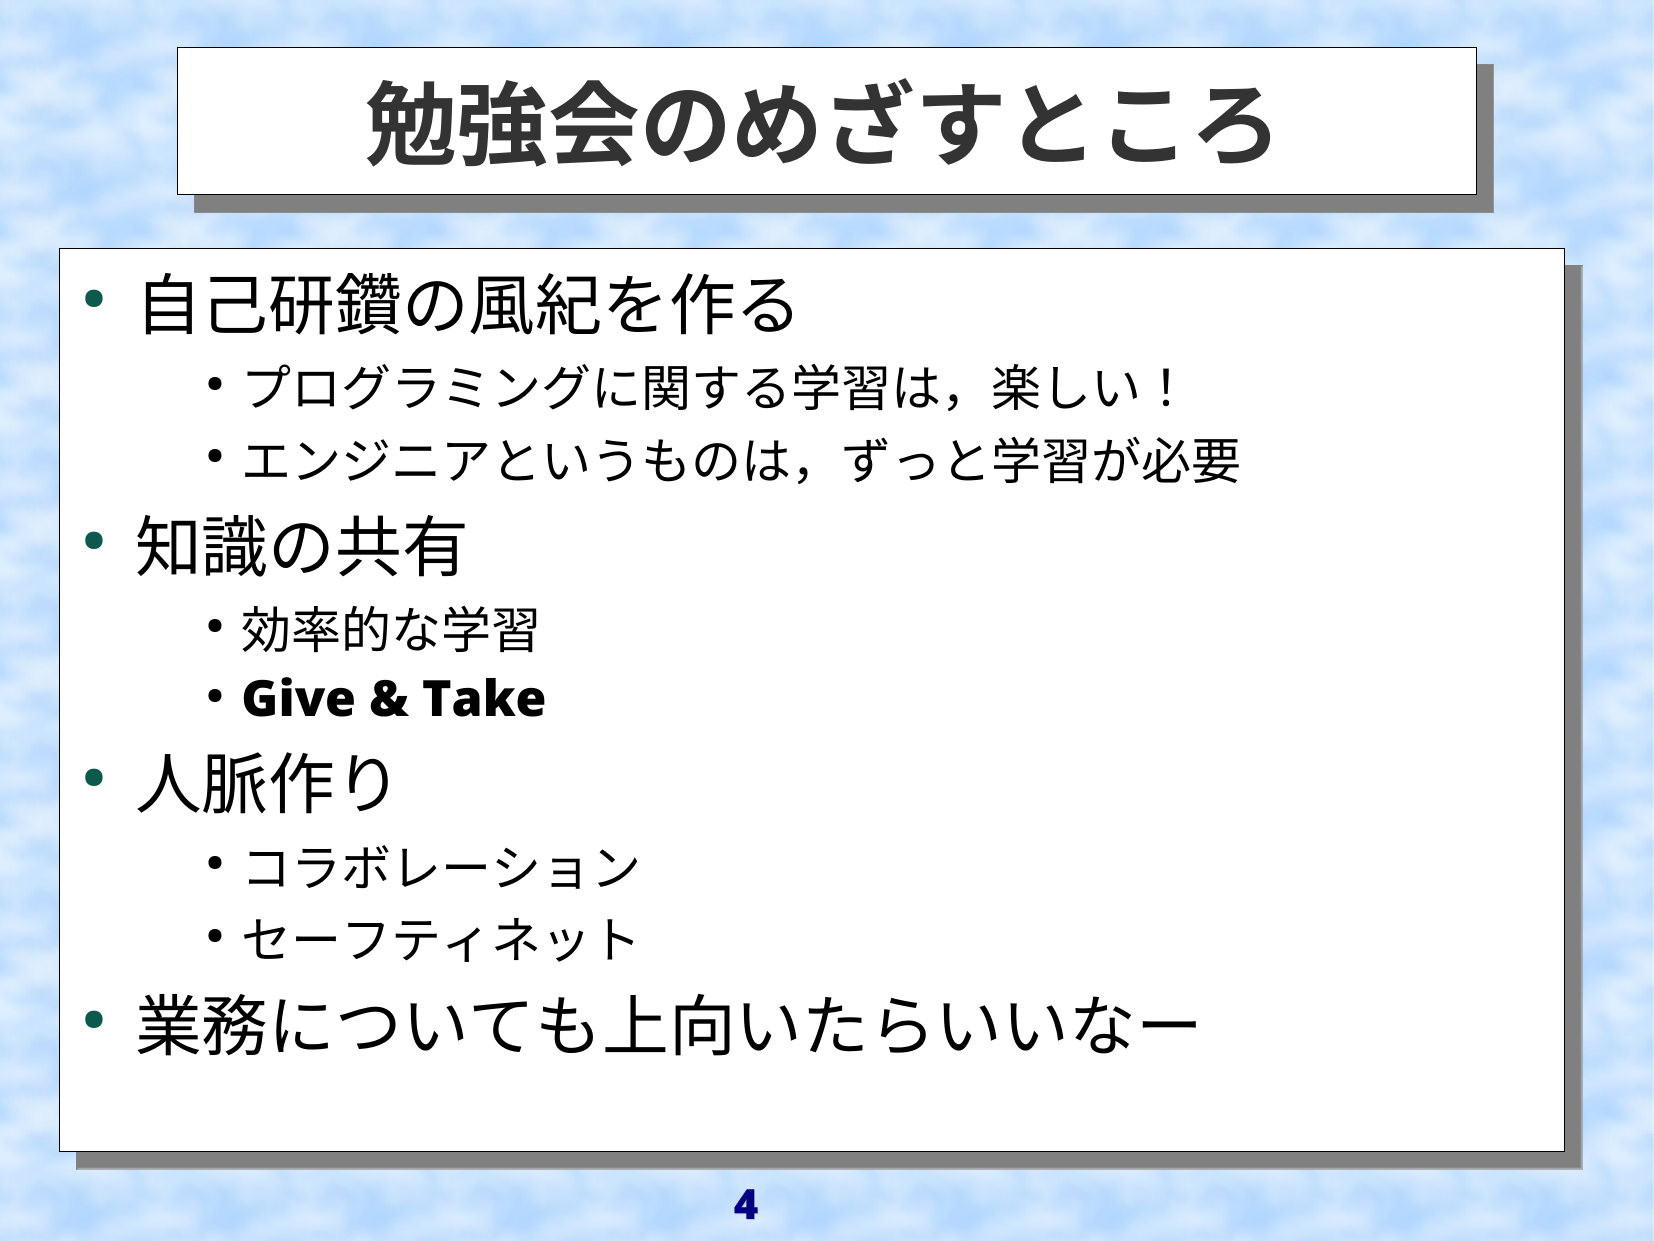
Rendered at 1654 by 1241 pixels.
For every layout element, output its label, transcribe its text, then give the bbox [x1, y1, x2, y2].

list 自己研鑽の風紀を作る プログラミングに関する学習は，楽しい！ エンジニアというものは，ずっと学習が必要 知識の共有 効率的な学習 Give & Take 人脈作り コラボレーション セーフティネット 業務についても上向いたらいいなー [64, 252, 1565, 1108]
title 勉強会のめざすところ [218, 49, 1430, 187]
picture [0, 0, 1654, 1241]
